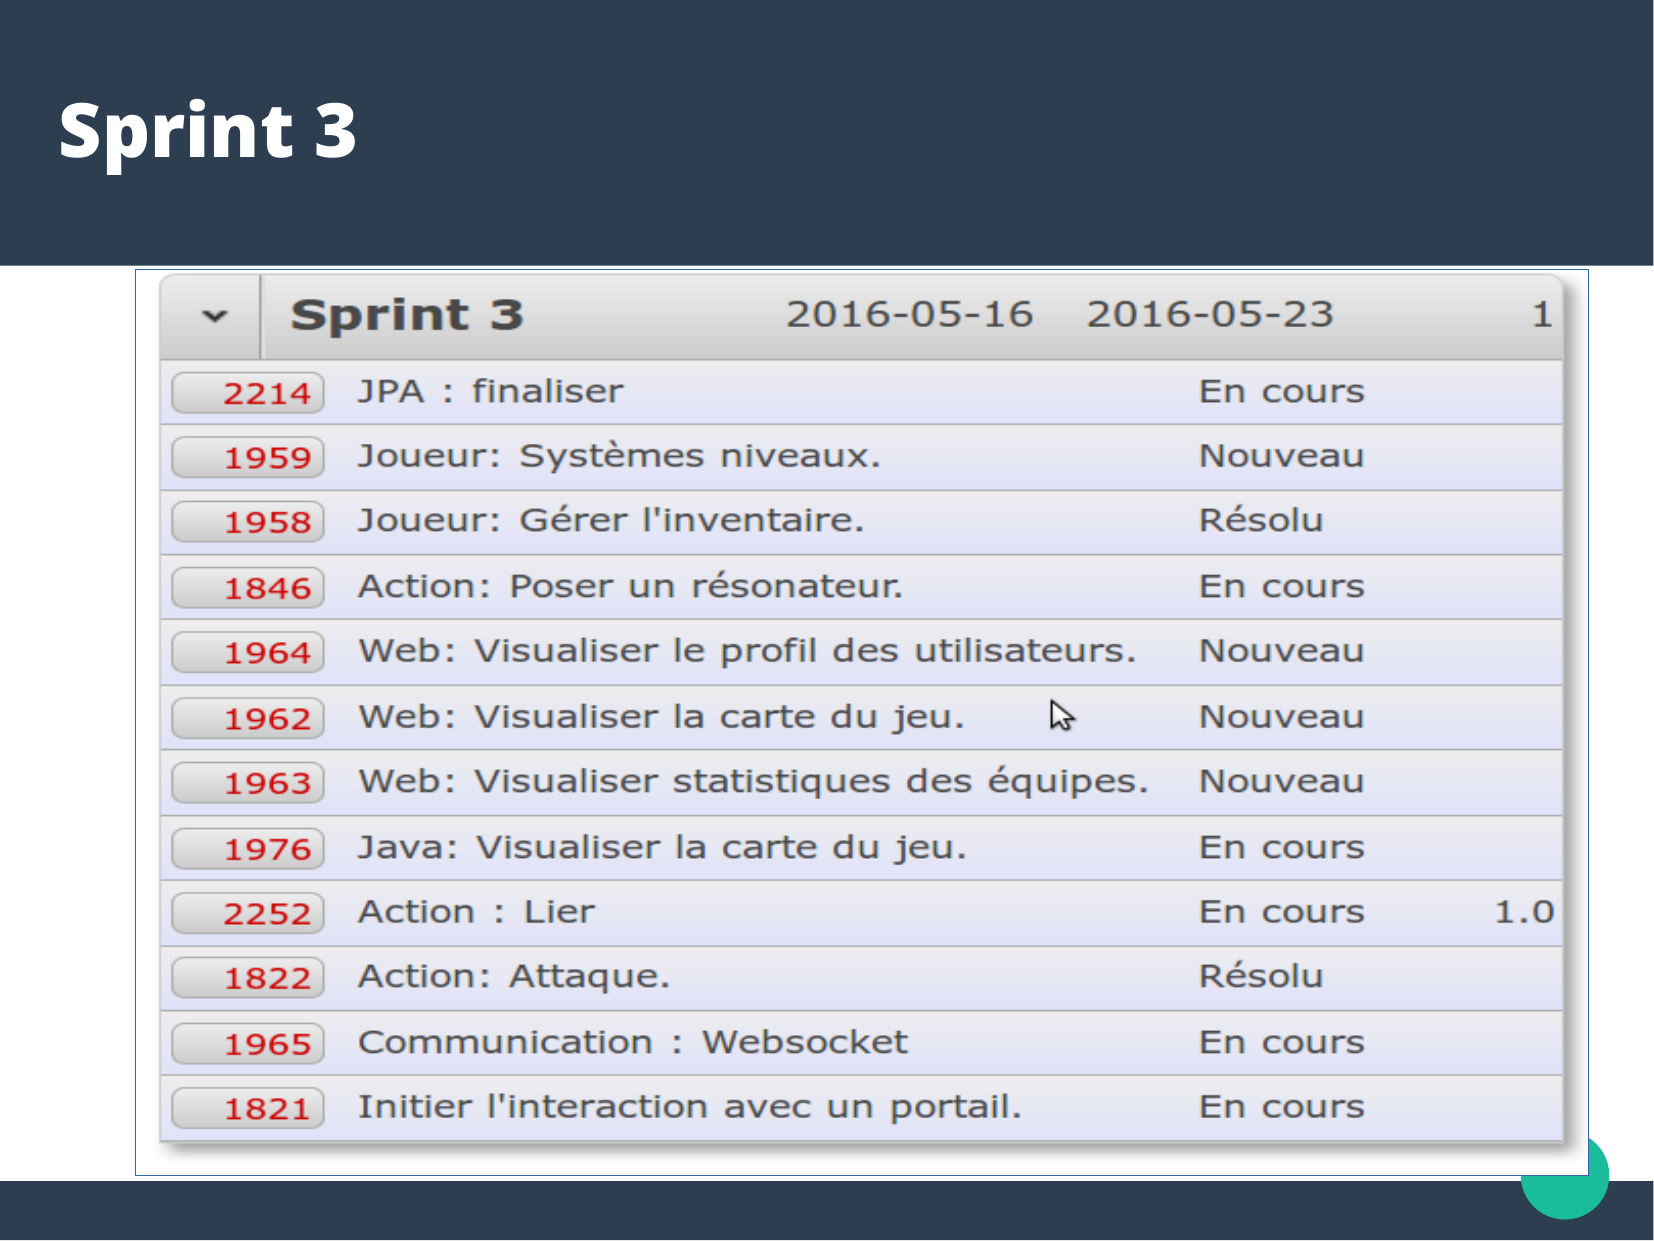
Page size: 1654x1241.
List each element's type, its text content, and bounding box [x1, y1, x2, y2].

title Sprint 3 [59, 49, 1595, 207]
picture [135, 269, 1589, 1176]
